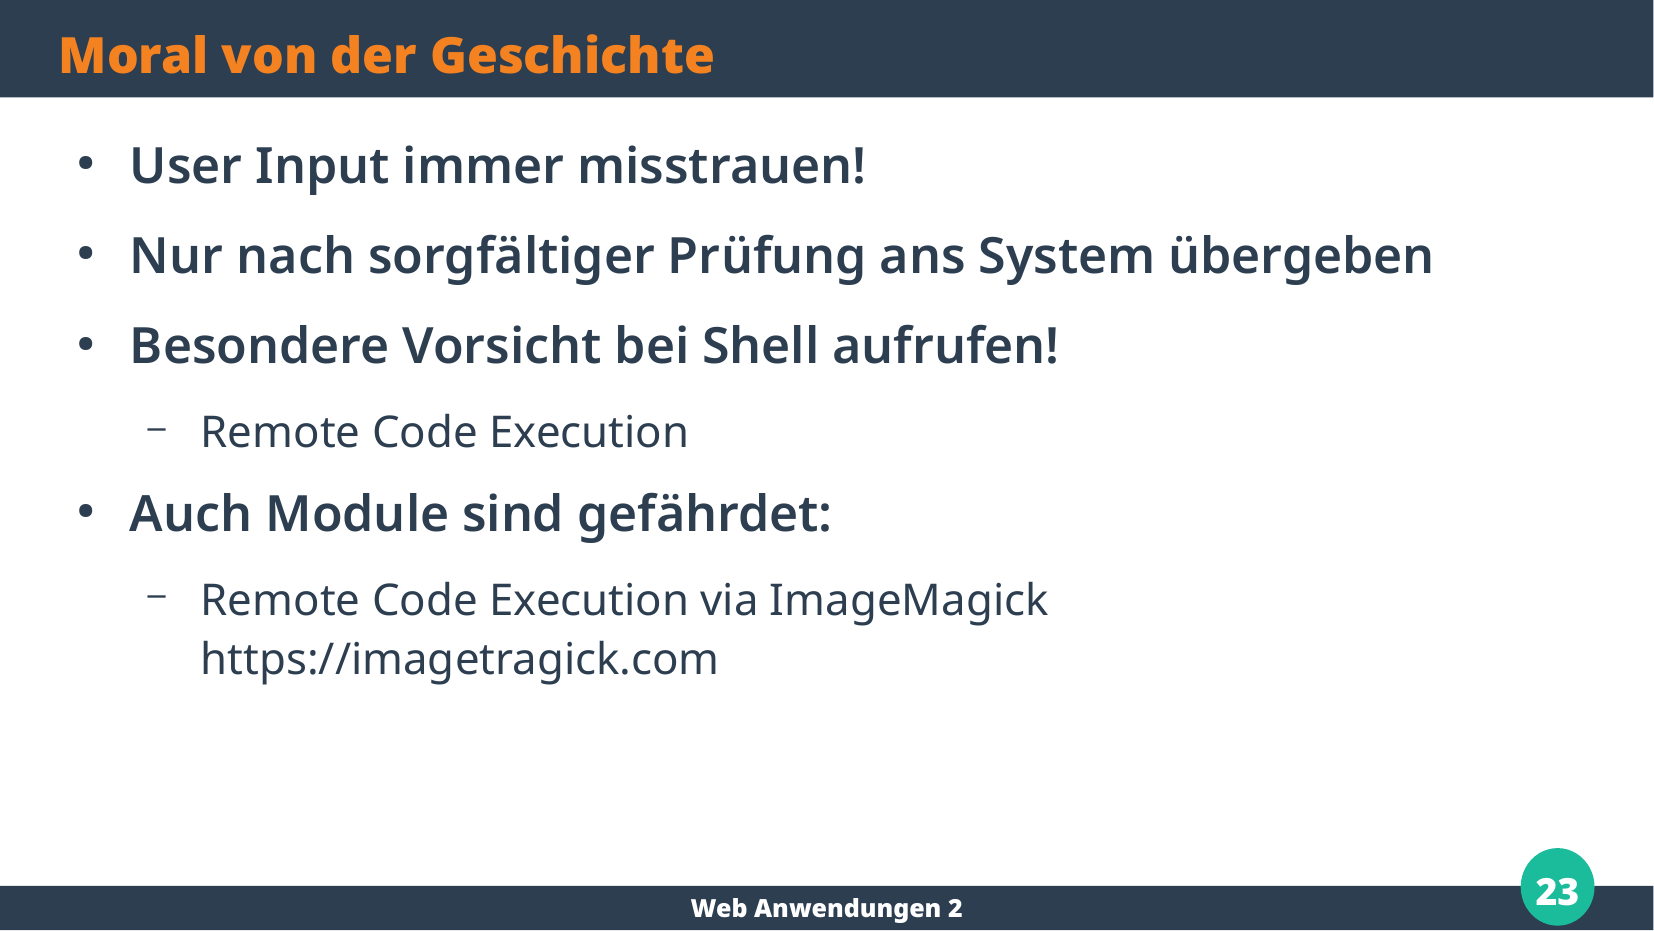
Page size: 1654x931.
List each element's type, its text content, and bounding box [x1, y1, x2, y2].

list User Input immer misstrauen! Nur nach sorgfältiger Prüfung ans System übergeben Besondere Vorsicht bei Shell aufrufen! Remote Code Execution Auch Module sind gefährdet: Remote Code Execution via ImageMagick https://imagetragick.com [59, 129, 1595, 864]
title Moral von der Geschichte [59, 8, 1595, 89]
